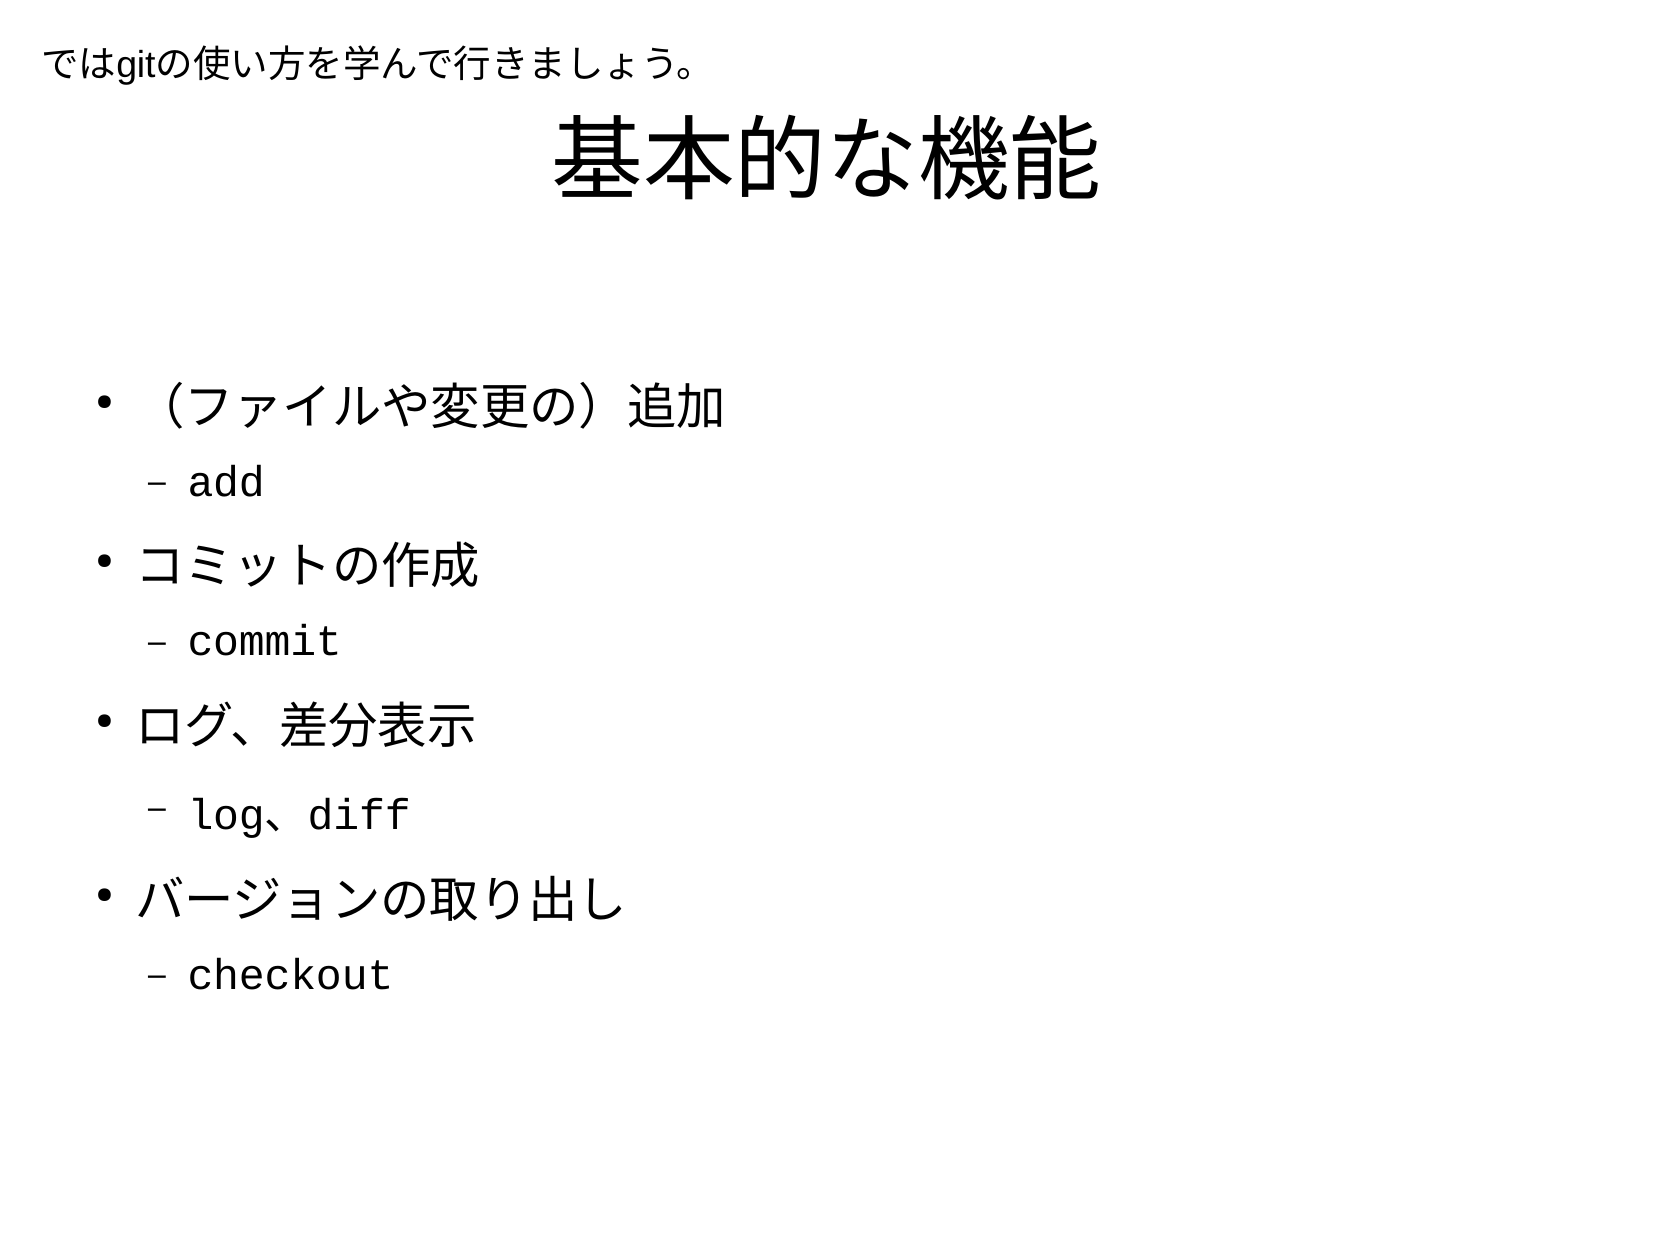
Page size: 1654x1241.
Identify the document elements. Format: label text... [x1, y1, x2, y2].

text_box ではgitの使い方を学んで行きましょう。 [29, 29, 662, 81]
list （ファイルや変更の）追加 add コミットの作成 commit ログ、差分表示 log、diff バージョンの取り出し checkout [82, 290, 1538, 1010]
title 基本的な機能 [82, 49, 1571, 257]
